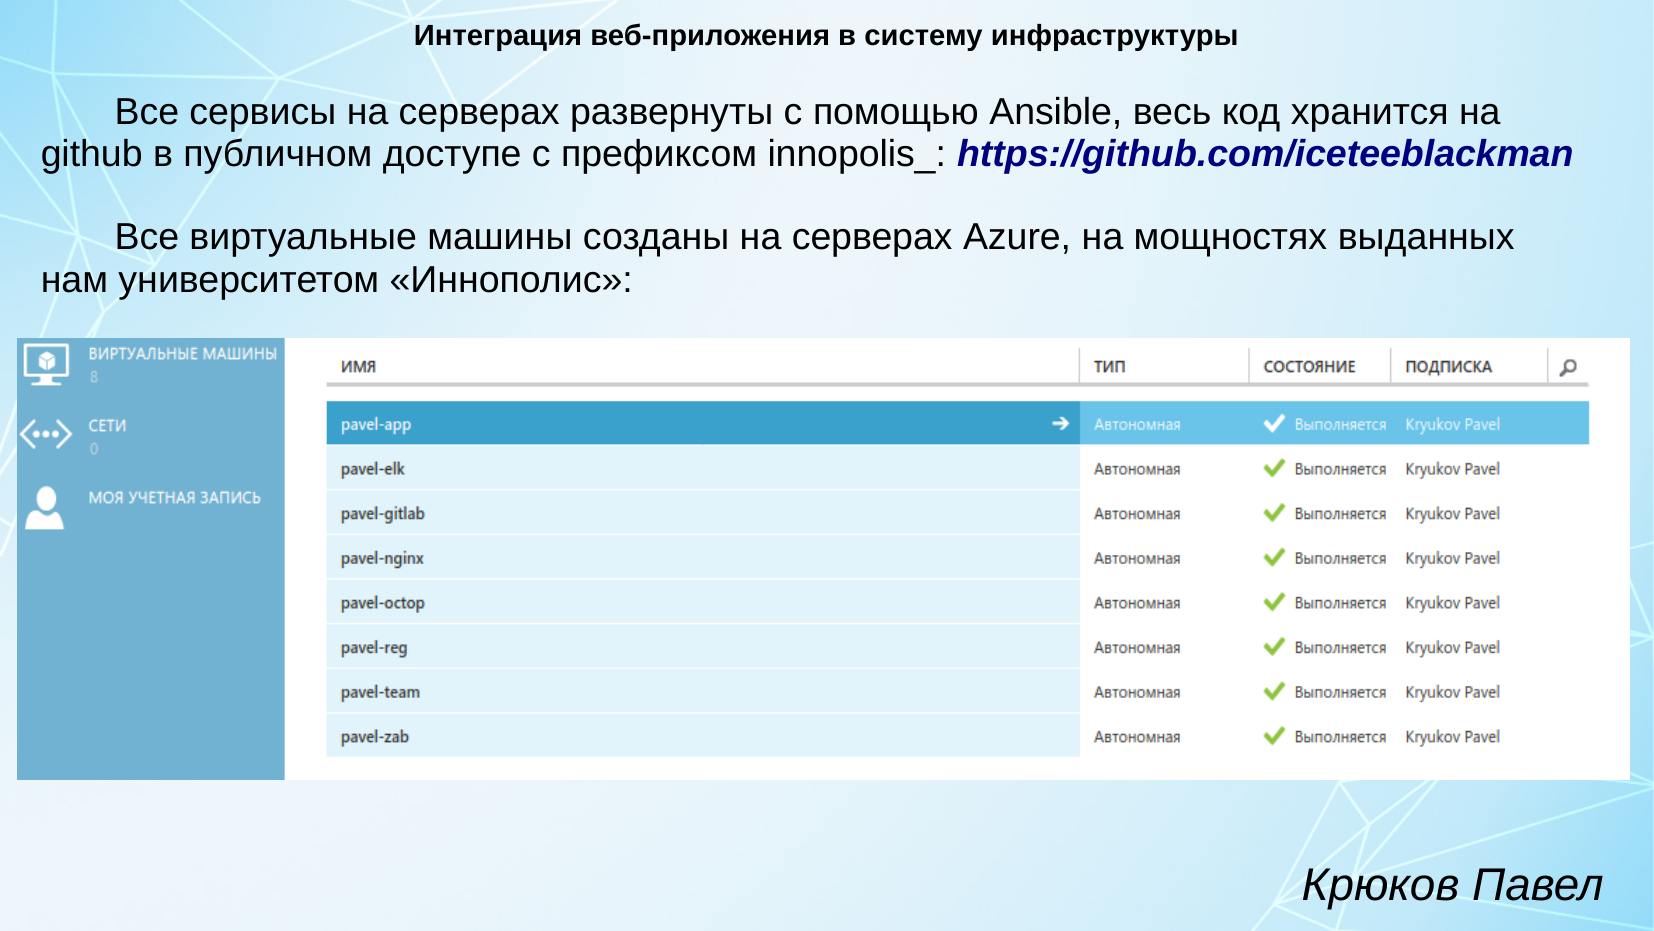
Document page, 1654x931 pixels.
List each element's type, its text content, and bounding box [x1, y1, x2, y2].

text_box Все сервисы на серверах развернуты с помощью Ansible, весь код хранится на github в публичном доступе с префиксом innopolis_: https://github.com/iceteeblackman Все виртуальные машины созданы на серверах Azure, на мощностях выданных нам университетом «Иннополис»: [25, 82, 1595, 338]
picture [0, 0, 1654, 931]
title Интеграция веб-приложения в систему инфраструктуры [11, 11, 1642, 60]
subtitle Крюков Павел [1251, 838, 1654, 931]
